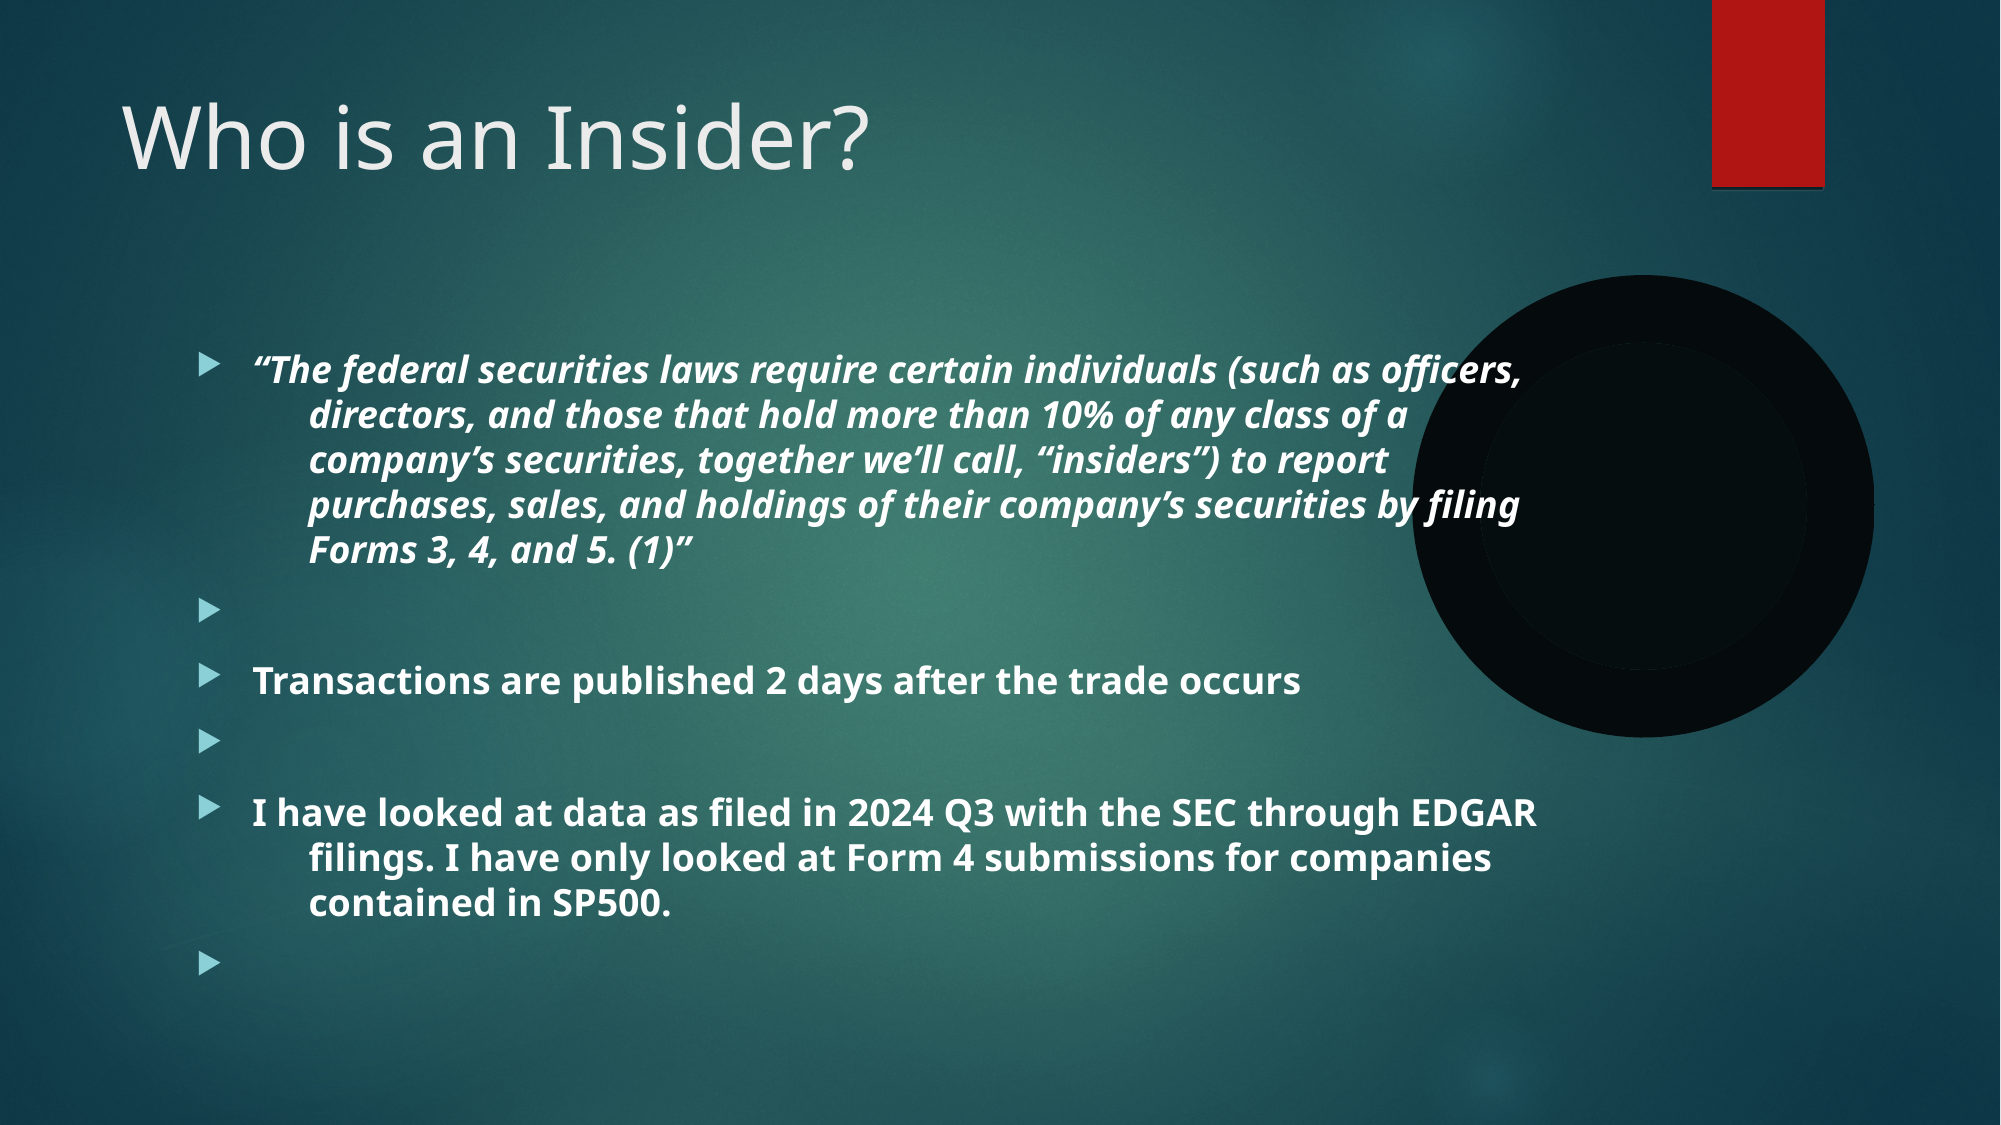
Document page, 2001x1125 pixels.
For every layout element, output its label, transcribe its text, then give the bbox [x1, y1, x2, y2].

title Who is an Insider? [106, 74, 1649, 305]
list “The federal securities laws require certain individuals (such as officers, directors, and those that hold more than 10% of any class of a company’s securities, together we’ll call, “insiders”) to report purchases, sales, and holdings of their company’s securities by filing Forms 3, 4, and 5. (1)” Transactions are published 2 days after the trade occurs I have looked at data as filed in 2024 Q3 with the SEC through EDGAR filings. I have only looked at Form 4 submissions for companies contained in SP500. [181, 338, 1597, 1027]
